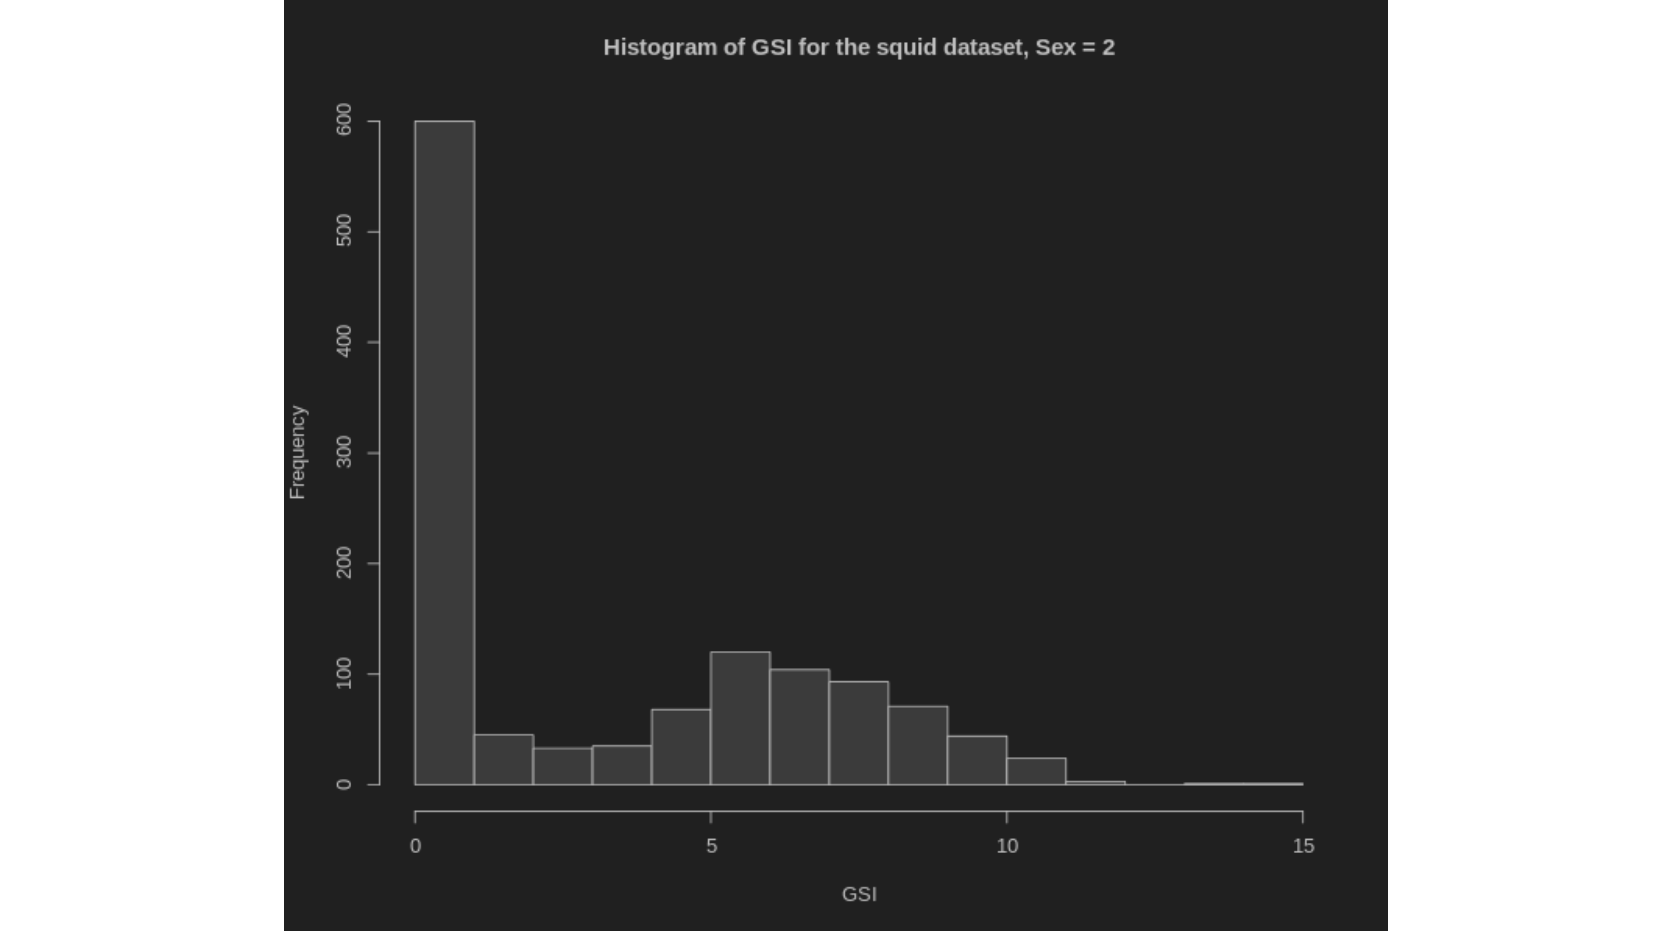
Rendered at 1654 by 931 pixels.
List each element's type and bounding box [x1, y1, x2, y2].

picture [284, 0, 1388, 931]
